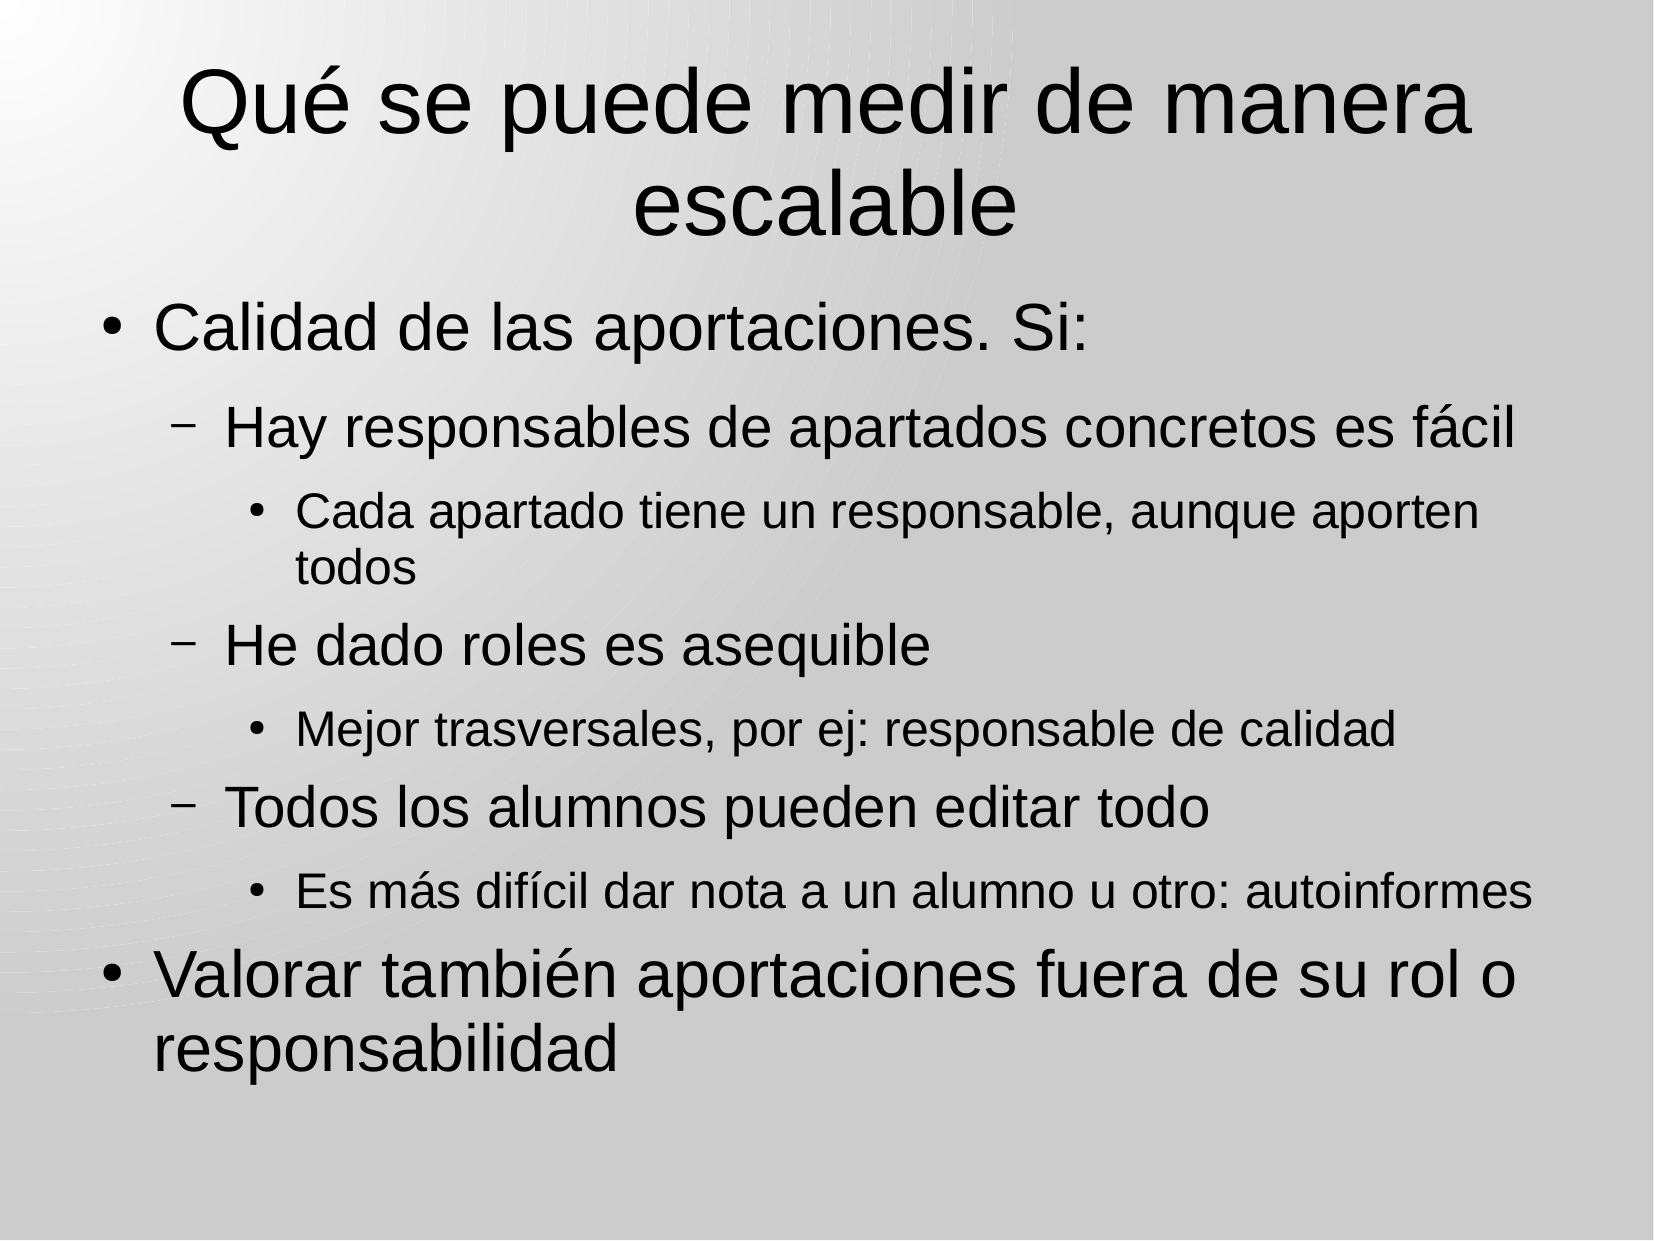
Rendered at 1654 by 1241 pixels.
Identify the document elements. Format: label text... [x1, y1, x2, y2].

title Qué se puede medir de manera escalable [82, 49, 1571, 257]
list Calidad de las aportaciones. Si: Hay responsables de apartados concretos es fácil Cada apartado tiene un responsable, aunque aporten todos He dado roles es asequible Mejor trasversales, por ej: responsable de calidad Todos los alumnos pueden editar todo Es más difícil dar nota a un alumno u otro: autoinformes Valorar también aportaciones fuera de su rol o responsabilidad [82, 290, 1538, 1109]
